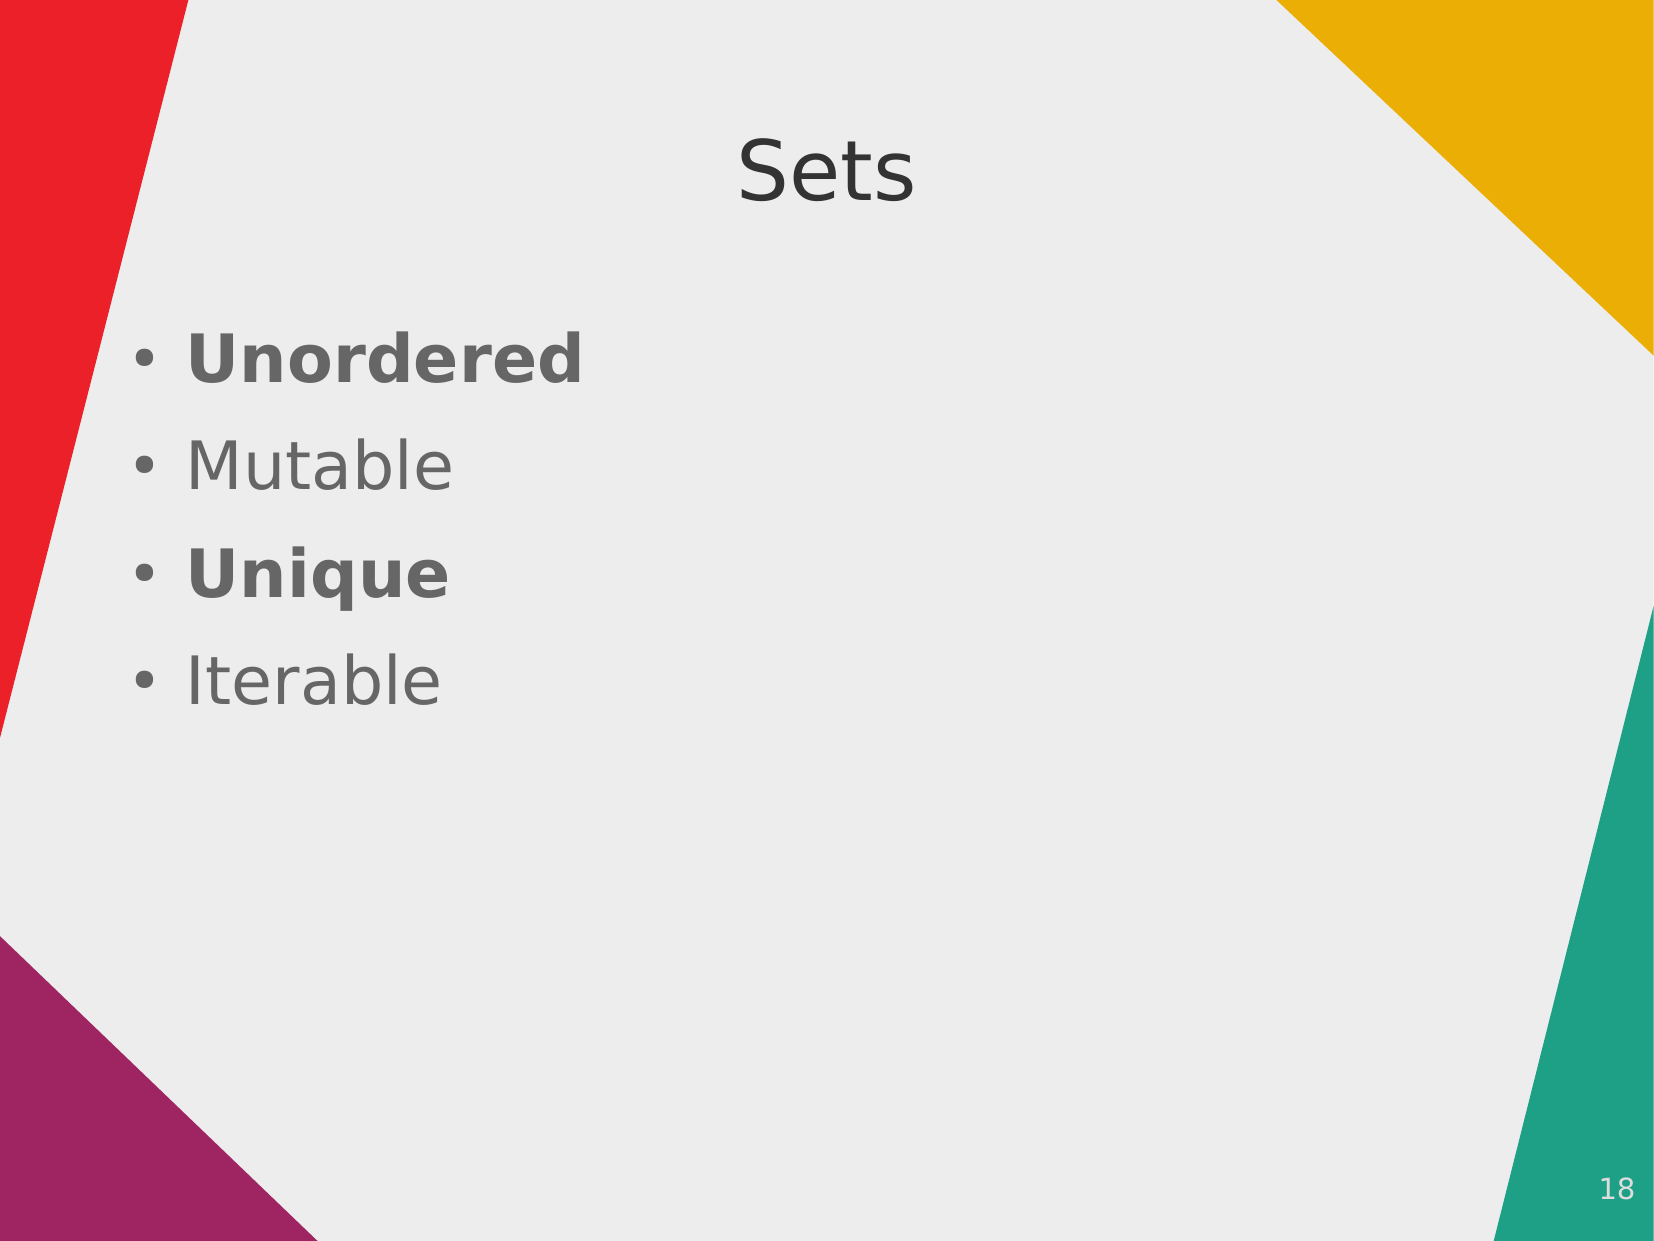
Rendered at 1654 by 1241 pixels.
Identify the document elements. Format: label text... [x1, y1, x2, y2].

title Sets [114, 73, 1539, 271]
list Unordered Mutable Unique Iterable [114, 320, 1539, 1014]
